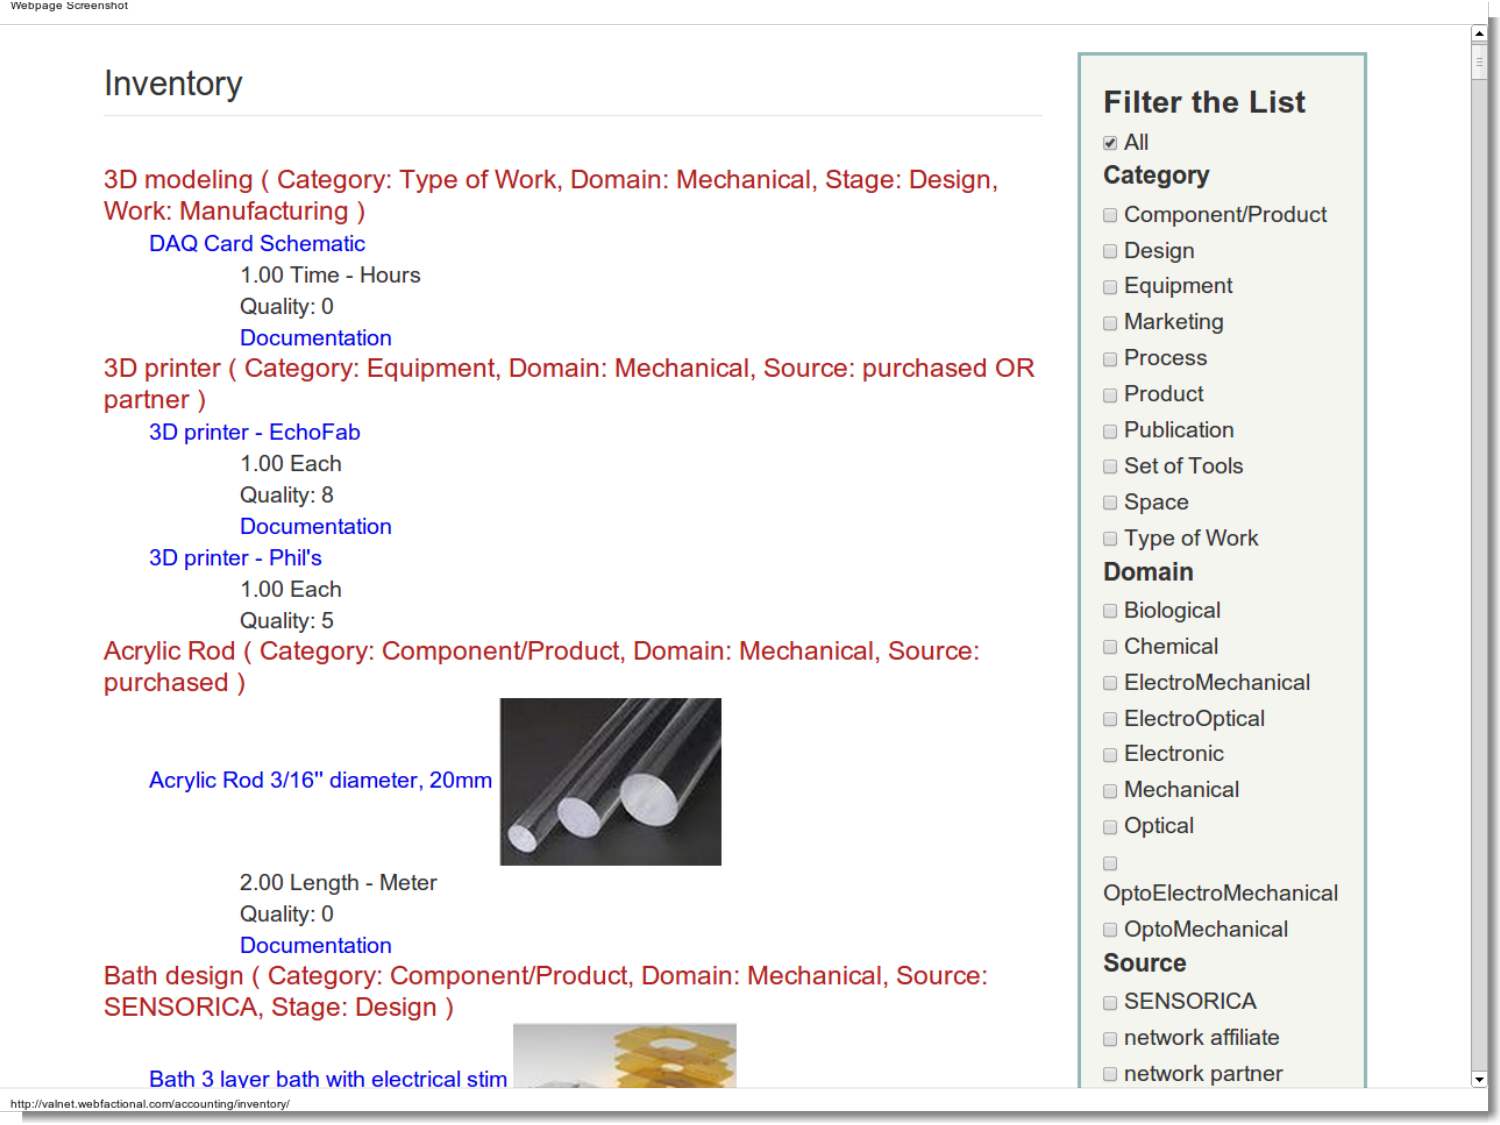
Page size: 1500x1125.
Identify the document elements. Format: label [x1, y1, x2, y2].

text_box [0, 2, 1500, 1123]
